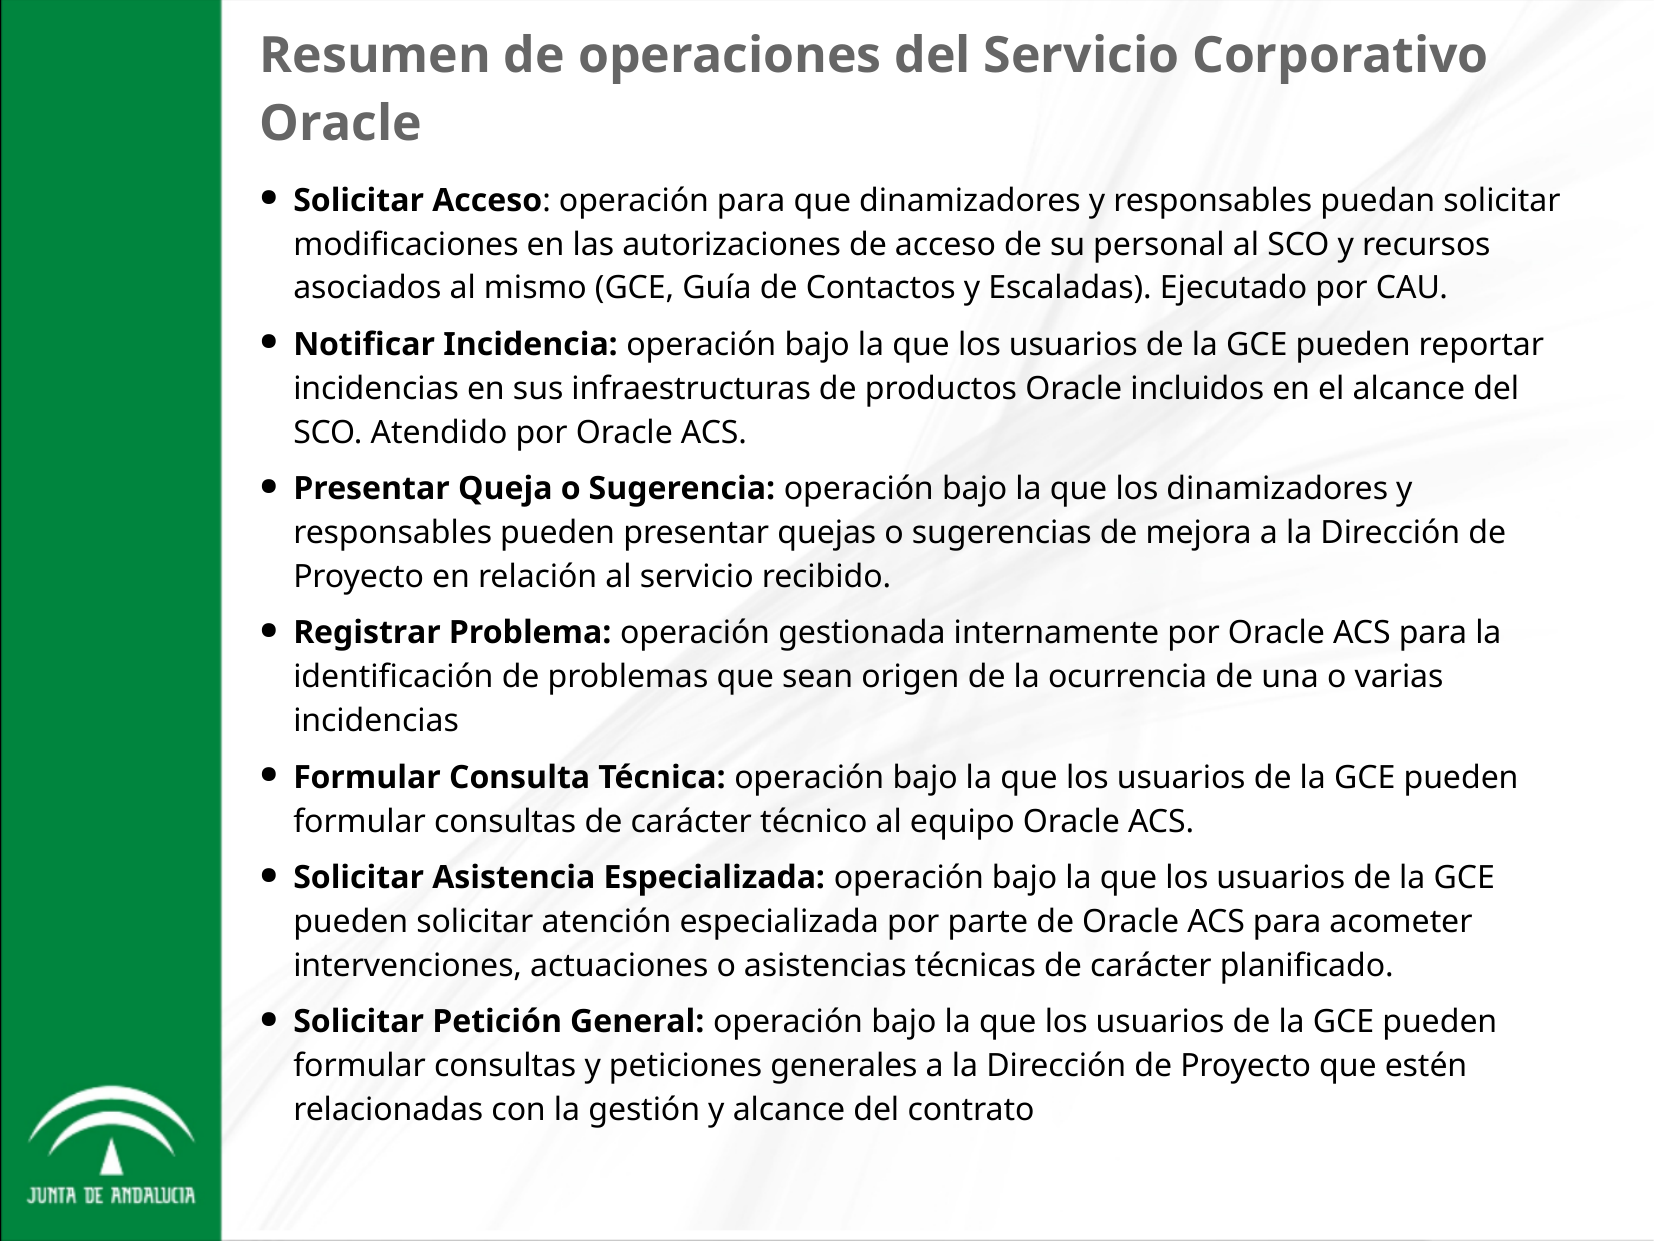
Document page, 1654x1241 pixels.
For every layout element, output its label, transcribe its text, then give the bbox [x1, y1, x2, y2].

picture [0, 0, 1654, 1241]
title Resumen de operaciones del Servicio Corporativo Oracle [259, 45, 1577, 129]
list Solicitar Acceso: operación para que dinamizadores y responsables puedan solicitar modificaciones en las autorizaciones de acceso de su personal al SCO y recursos asociados al mismo (GCE, Guía de Contactos y Escaladas). Ejecutado por CAU. Notificar Incidencia: operación bajo la que los usuarios de la GCE pueden reportar incidencias en sus infraestructuras de productos Oracle incluidos en el alcance del SCO. Atendido por Oracle ACS. Presentar Queja o Sugerencia: operación bajo la que los dinamizadores y responsables pueden presentar quejas o sugerencias de mejora a la Dirección de Proyecto en relación al servicio recibido. Registrar Problema: operación gestionada internamente por Oracle ACS para la identificación de problemas que sean origen de la ocurrencia de una o varias incidencias Formular Consulta Técnica: operación bajo la que los usuarios de la GCE pueden formular consultas de carácter técnico al equipo Oracle ACS. Solicitar Asistencia Especializada: operación bajo la que los usuarios de la GCE pueden solicitar atención especializada por parte de Oracle ACS para acometer intervenciones, actuaciones o asistencias técnicas de carácter planificado. Solicitar Petición General: operación bajo la que los usuarios de la GCE pueden formular consultas y peticiones generales a la Dirección de Proyecto que estén relacionadas con la gestión y alcance del contrato [248, 177, 1565, 1152]
